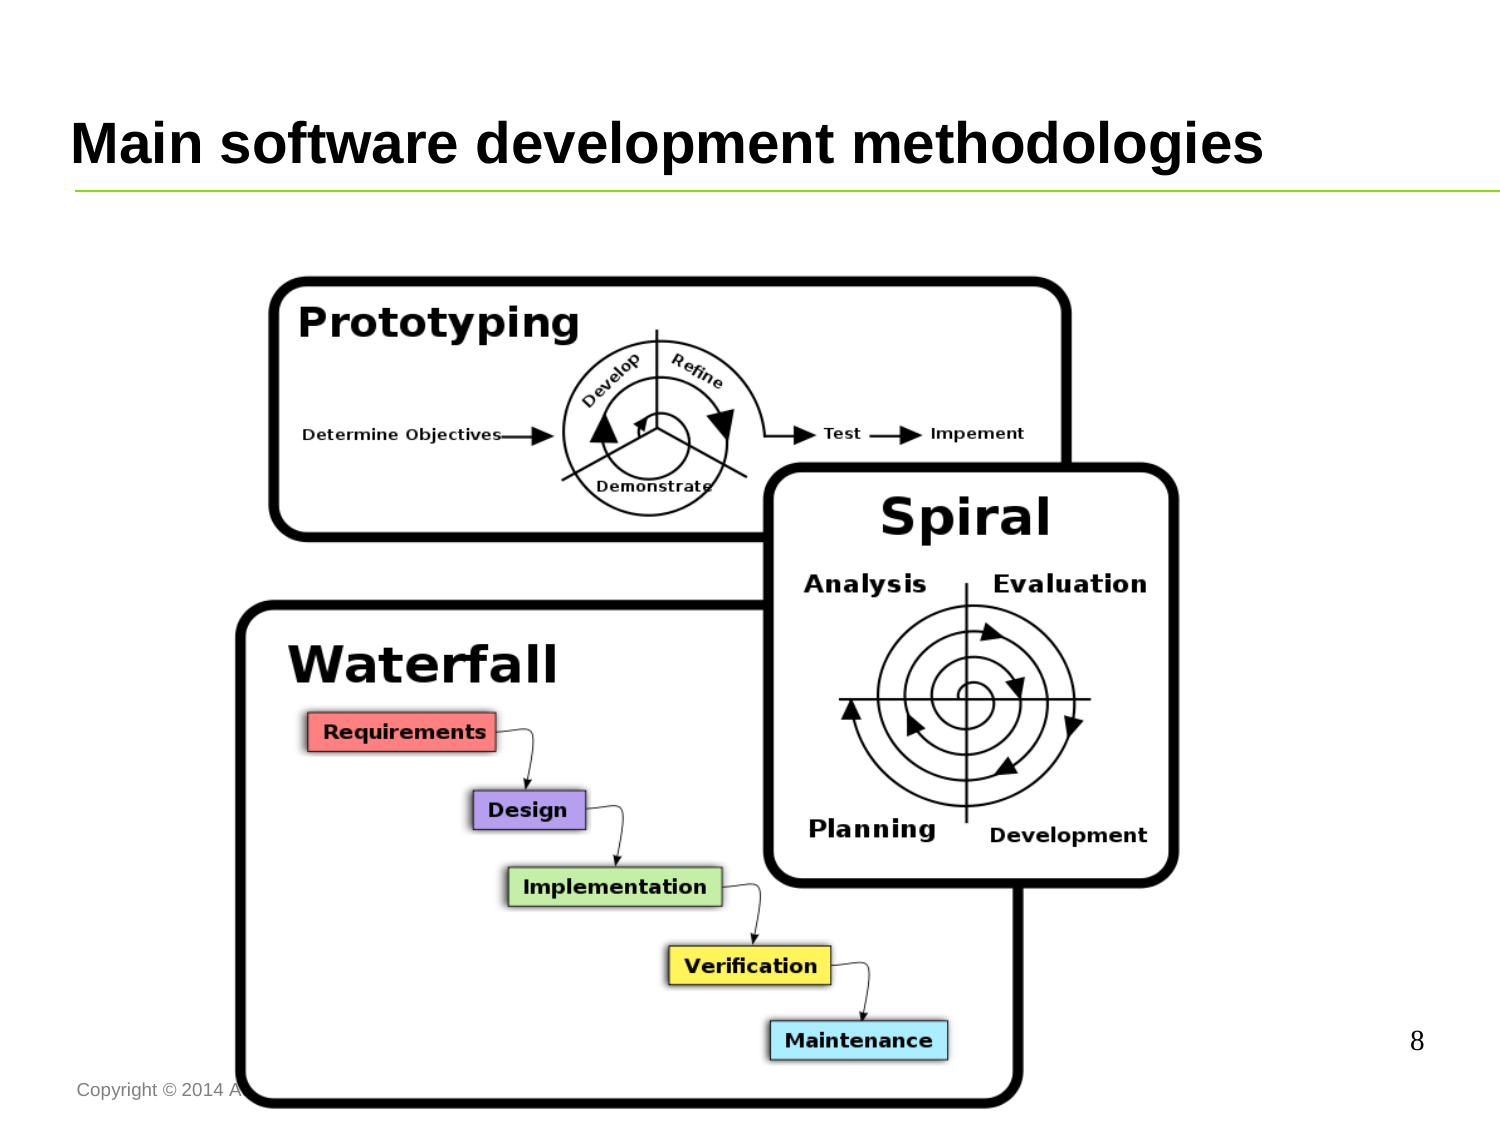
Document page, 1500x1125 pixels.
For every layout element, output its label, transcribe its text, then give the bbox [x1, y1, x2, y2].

title Main software development methodologies [70, 59, 1421, 229]
picture [199, 236, 1205, 1125]
